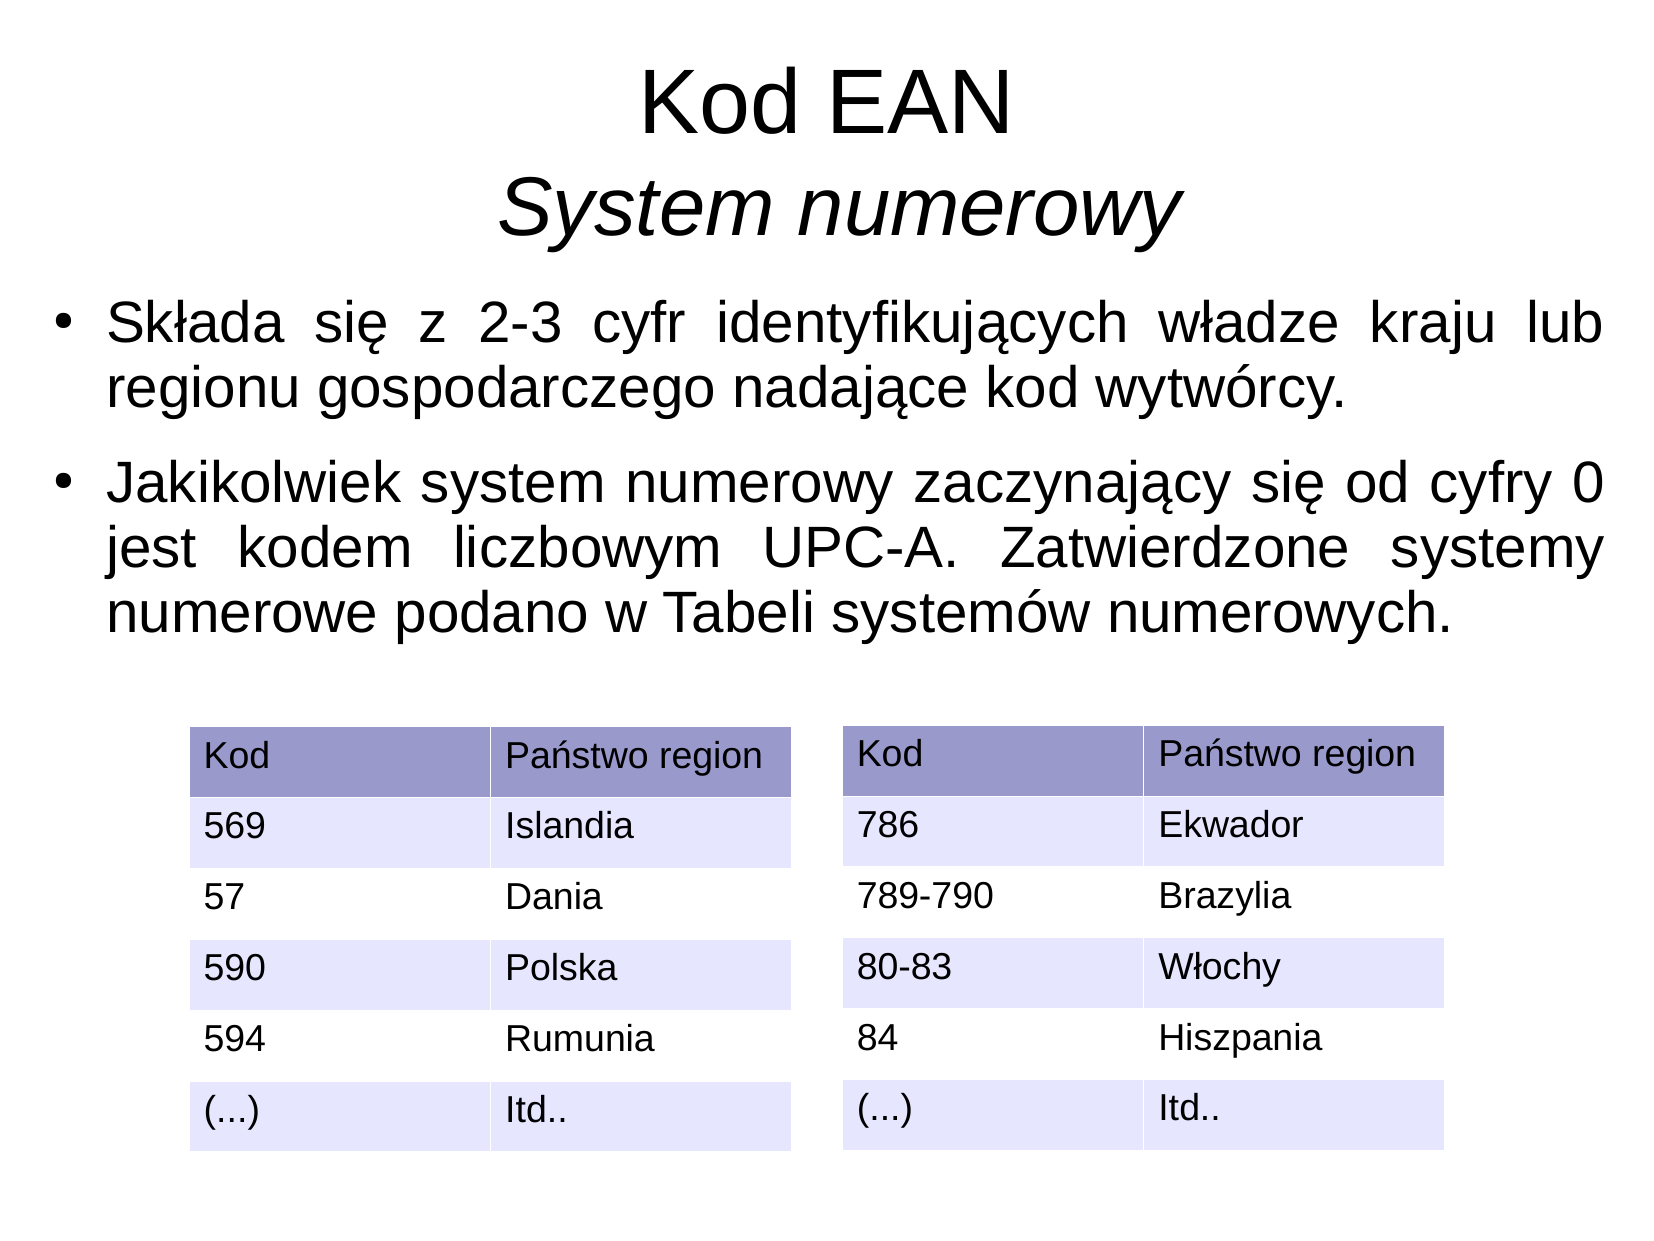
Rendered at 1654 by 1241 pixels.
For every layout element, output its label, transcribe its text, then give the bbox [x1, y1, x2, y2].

title Kod EAN System numerowy [82, 49, 1571, 257]
table_cell Hiszpania [1144, 1009, 1444, 1079]
table_header Kod [190, 727, 490, 797]
table_header Państwo region [491, 727, 791, 797]
table_cell (...) [843, 1080, 1143, 1150]
table_cell Dania [491, 869, 791, 939]
table_cell Polska [491, 940, 791, 1010]
table_cell Itd.. [491, 1082, 791, 1151]
table_cell 569 [190, 798, 490, 868]
table_cell 84 [843, 1009, 1143, 1079]
list Składa się z 2-3 cyfr identyfikujących władze kraju lub regionu gospodarczego nadające kod wytwórcy. Jakikolwiek system numerowy zaczynający się od cyfry 0 jest kodem liczbowym UPC-A. Zatwierdzone systemy numerowe podano w Tabeli systemów numerowych. [35, 290, 1607, 1010]
table_cell 789-790 [843, 867, 1143, 937]
table_cell Włochy [1144, 938, 1444, 1008]
table_cell Islandia [491, 798, 791, 868]
table_cell 80-83 [843, 938, 1143, 1008]
table_cell Brazylia [1144, 867, 1444, 937]
table_cell Ekwador [1144, 797, 1444, 866]
table_header Państwo region [1144, 726, 1444, 796]
table_cell 594 [190, 1011, 490, 1081]
table_cell 590 [190, 940, 490, 1010]
table_cell (...) [190, 1082, 490, 1151]
table_cell 786 [843, 797, 1143, 866]
table_header Kod [843, 726, 1143, 796]
table_cell Rumunia [491, 1011, 791, 1081]
table_cell 57 [190, 869, 490, 939]
table_cell Itd.. [1144, 1080, 1444, 1150]
